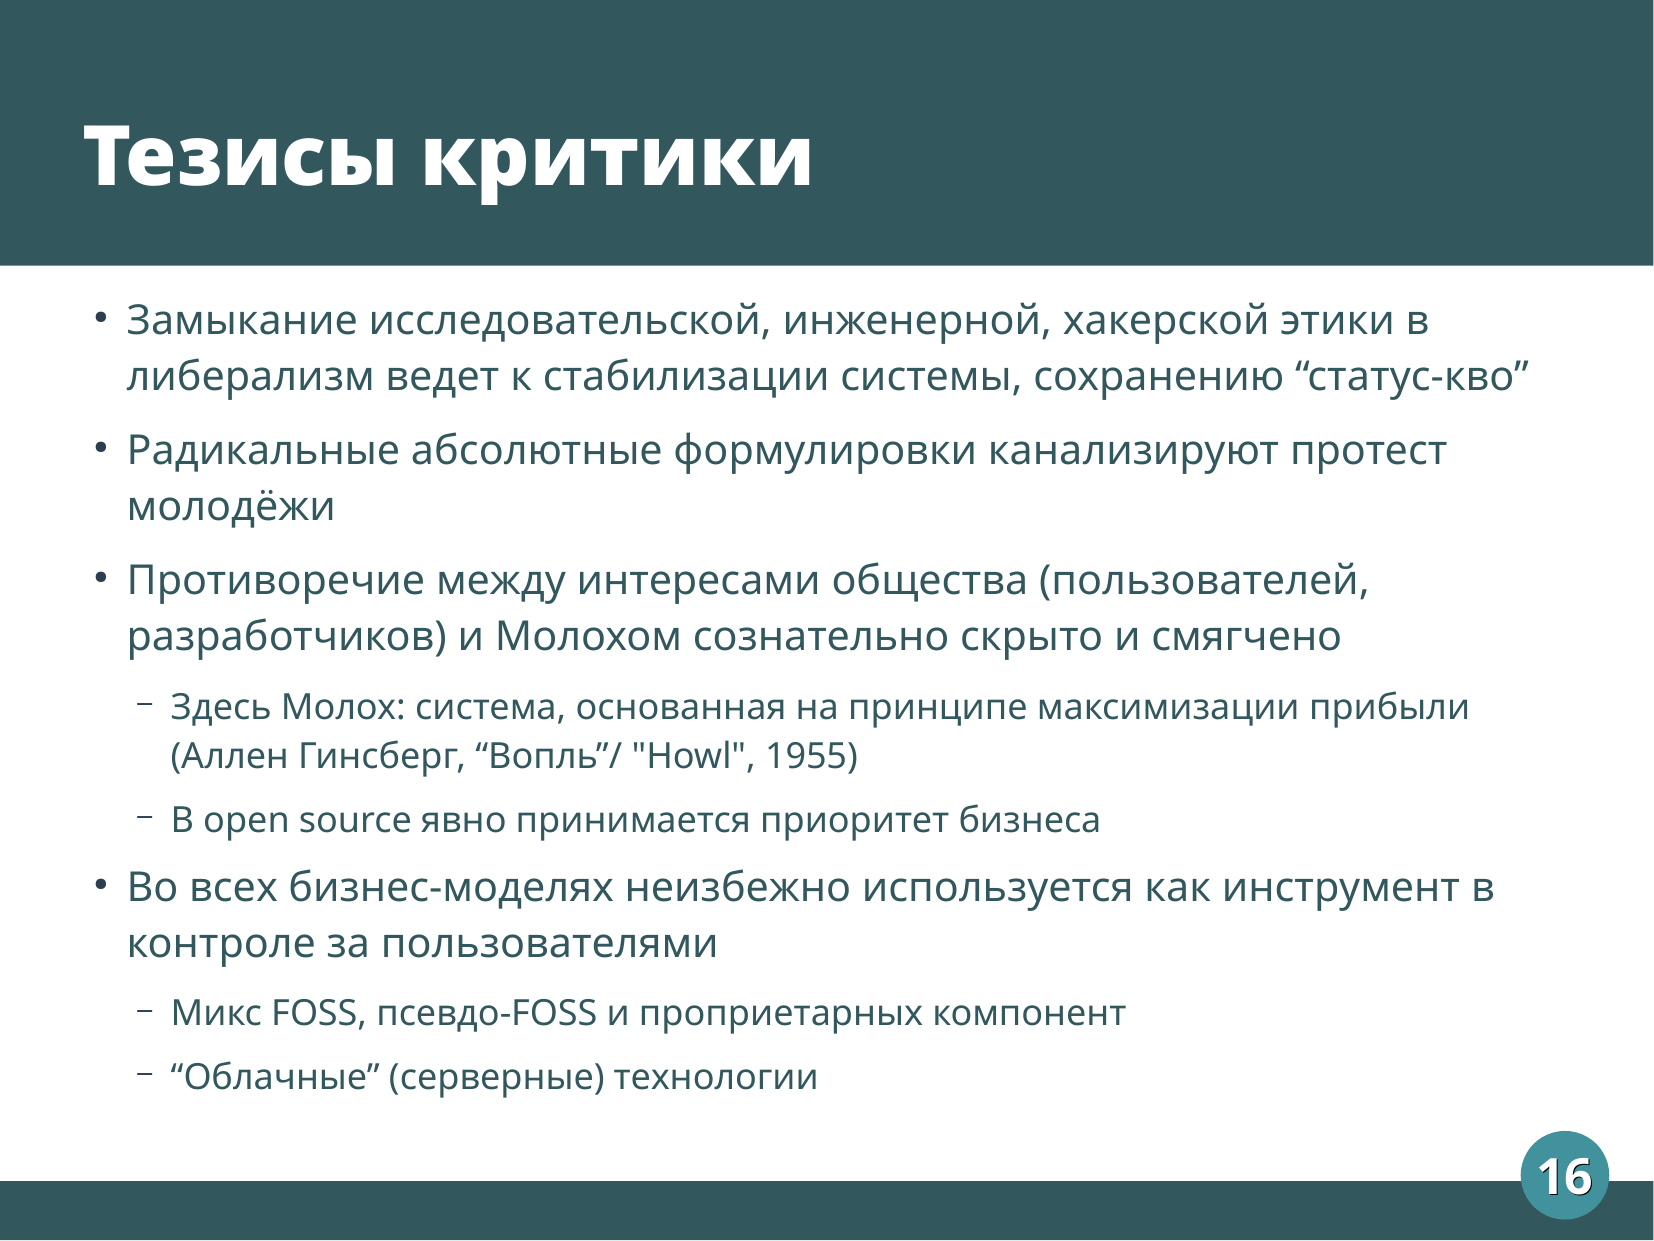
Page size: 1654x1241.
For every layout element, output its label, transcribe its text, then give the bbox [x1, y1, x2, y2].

list Замыкание исследовательской, инженерной, хакерской этики в либерализм ведет к стабилизации системы, сохранению “статус-кво” Радикальные абсолютные формулировки канализируют протест молодёжи Противоречие между интересами общества (пользователей, разработчиков) и Молохом сознательно скрыто и смягчено Здесь Молох: система, основанная на принципе максимизации прибыли (Аллен Гинсберг, “Вопль”/ "Howl", 1955) В open source явно принимается приоритет бизнеса Во всех бизнес-моделях неизбежно используется как инструмент в контроле за пользователями Микс FOSS, псевдо-FOSS и проприетарных компонент “Облачные” (серверные) технологии [82, 290, 1571, 1126]
title Тезисы критики [82, 49, 1571, 257]
